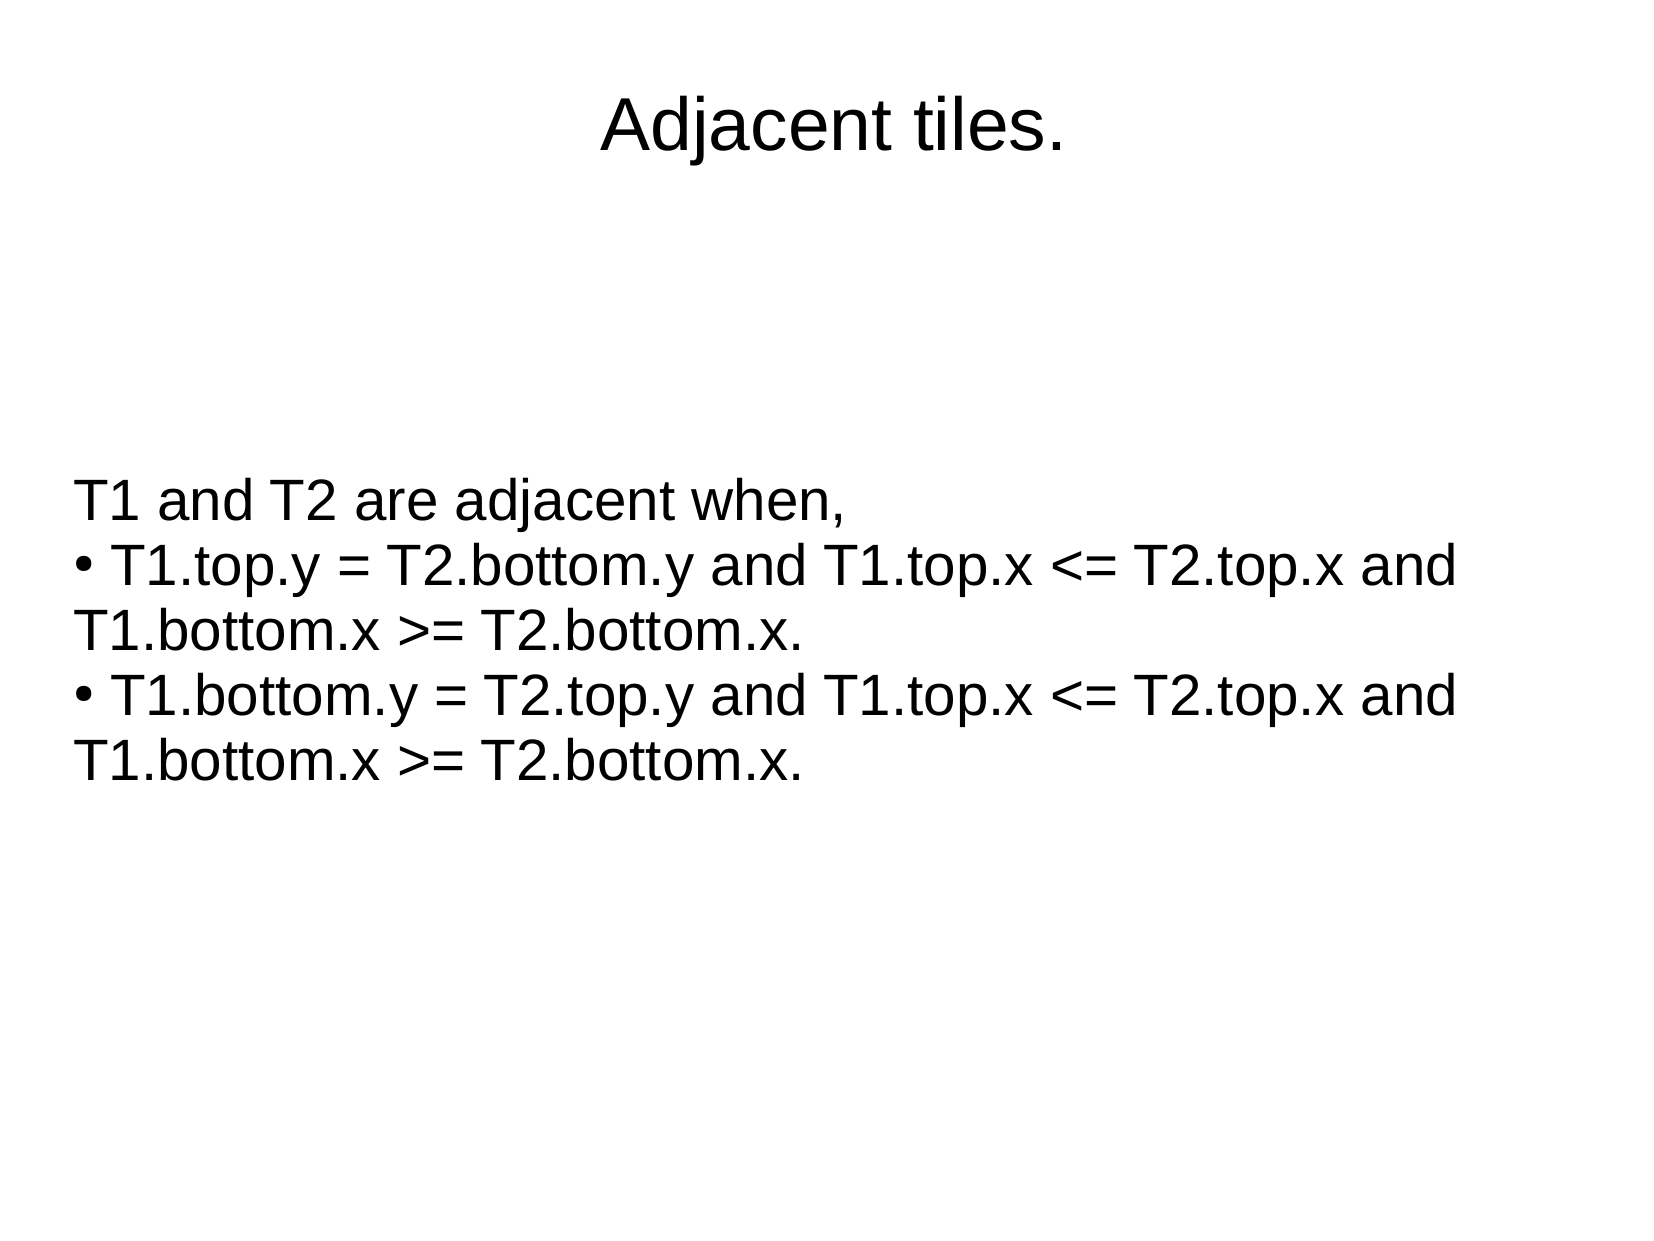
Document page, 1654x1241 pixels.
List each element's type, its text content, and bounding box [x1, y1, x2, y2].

subtitle T1 and T2 are adjacent when, T1.top.y = T2.bottom.y and T1.top.x <= T2.top.x and T1.bottom.x >= T2.bottom.x. T1.bottom.y = T2.top.y and T1.top.x <= T2.top.x and T1.bottom.x >= T2.bottom.x. [73, 441, 1529, 820]
title Adjacent tiles. [90, 75, 1579, 174]
